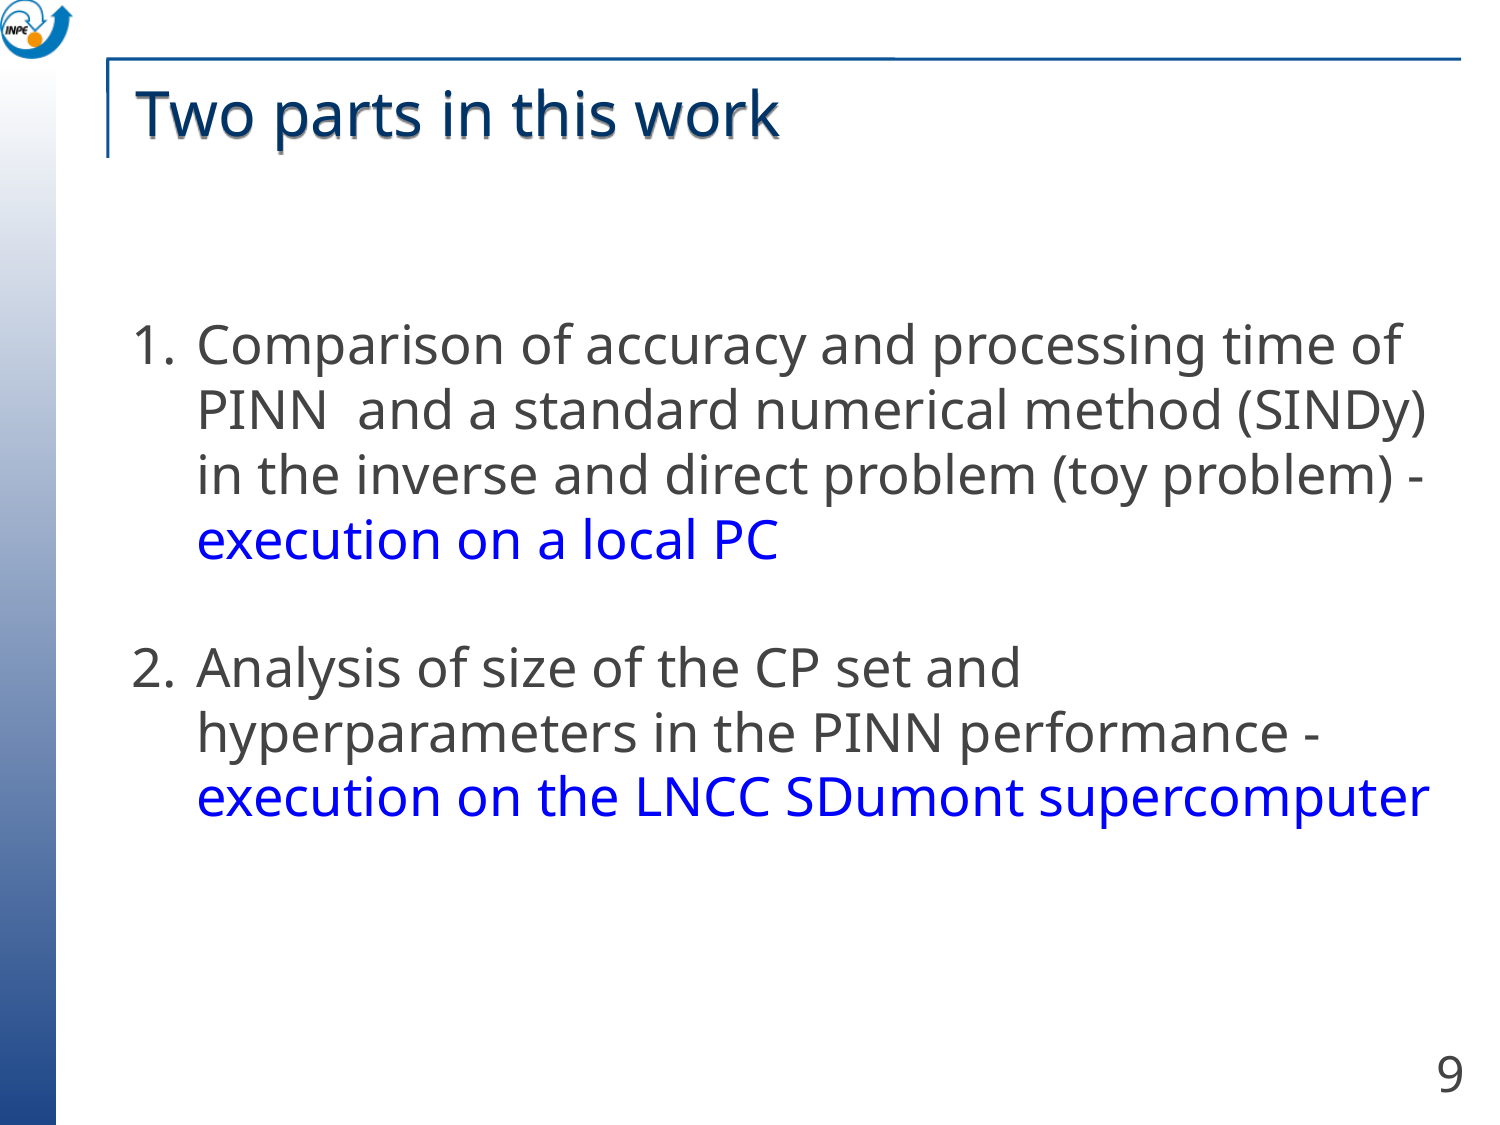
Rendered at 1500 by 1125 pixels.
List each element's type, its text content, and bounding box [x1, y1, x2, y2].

title Two parts in this work [106, 59, 1465, 181]
slide_number 1 [1389, 1033, 1480, 1120]
picture [0, 0, 73, 59]
list Comparison of accuracy and processing time of PINN and a standard numerical method (SINDy) in the inverse and direct problem (toy problem) - execution on a local PC Analysis of size of the CP set and hyperparameters in the PINN performance - execution on the LNCC SDumont supercomputer [106, 295, 1465, 894]
